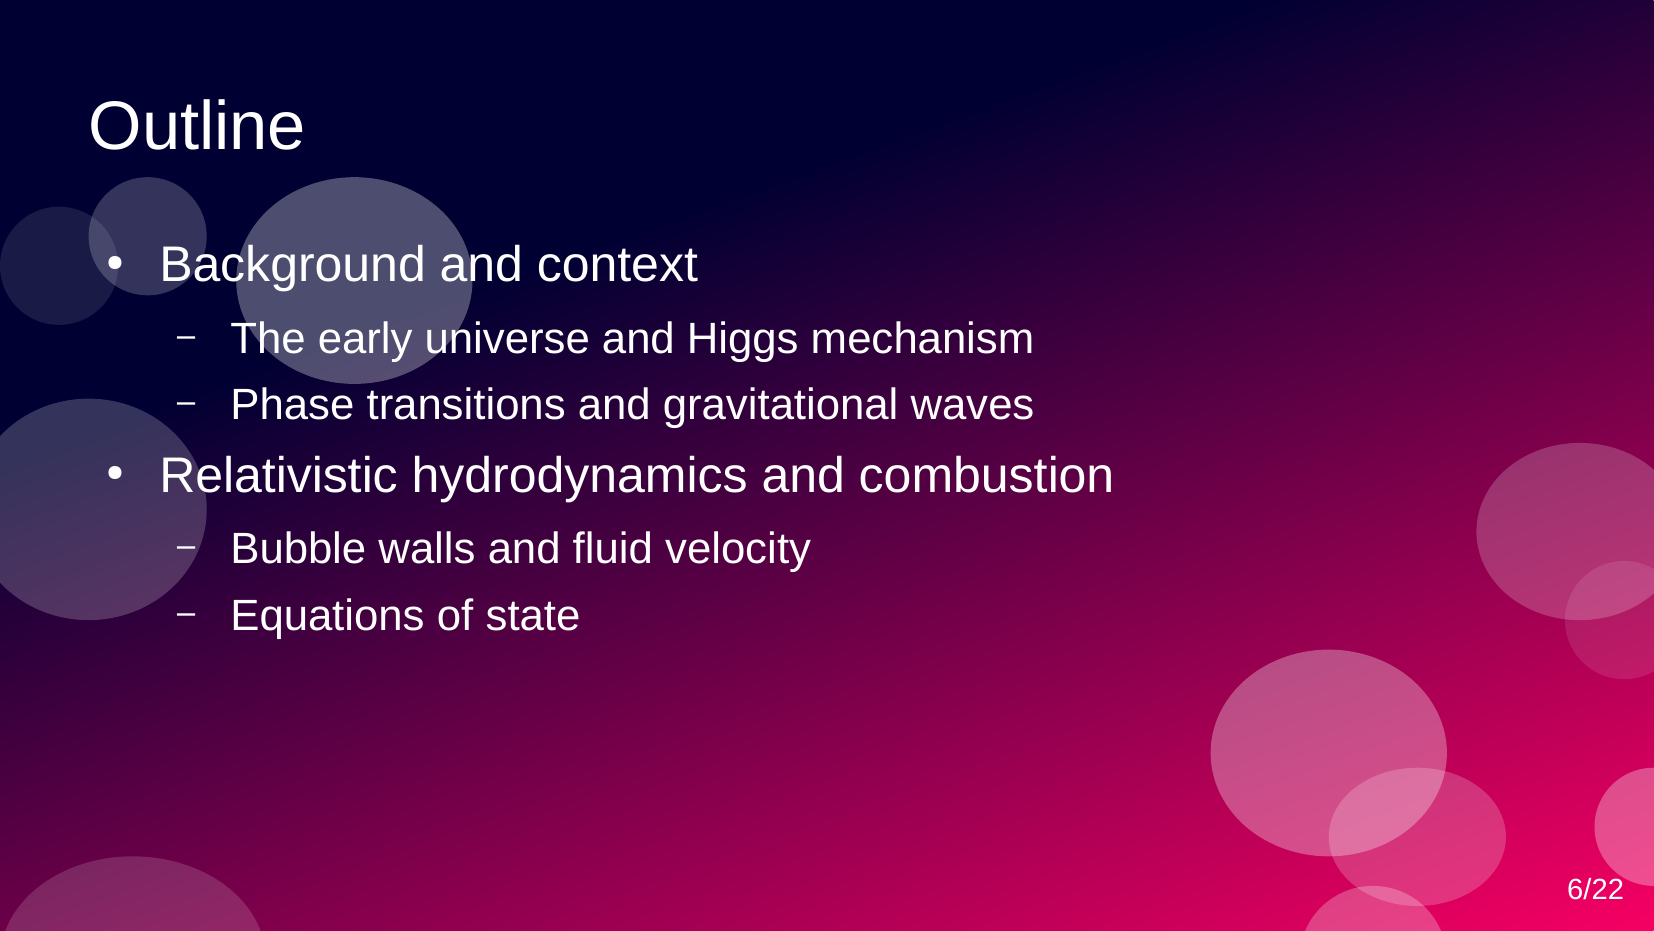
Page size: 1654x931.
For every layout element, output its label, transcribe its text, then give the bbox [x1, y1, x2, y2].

title Outline [88, 44, 1565, 207]
list Background and context The early universe and Higgs mechanism Phase transitions and gravitational waves Relativistic hydrodynamics and combustion Bubble walls and fluid velocity Equations of state [88, 236, 1565, 827]
